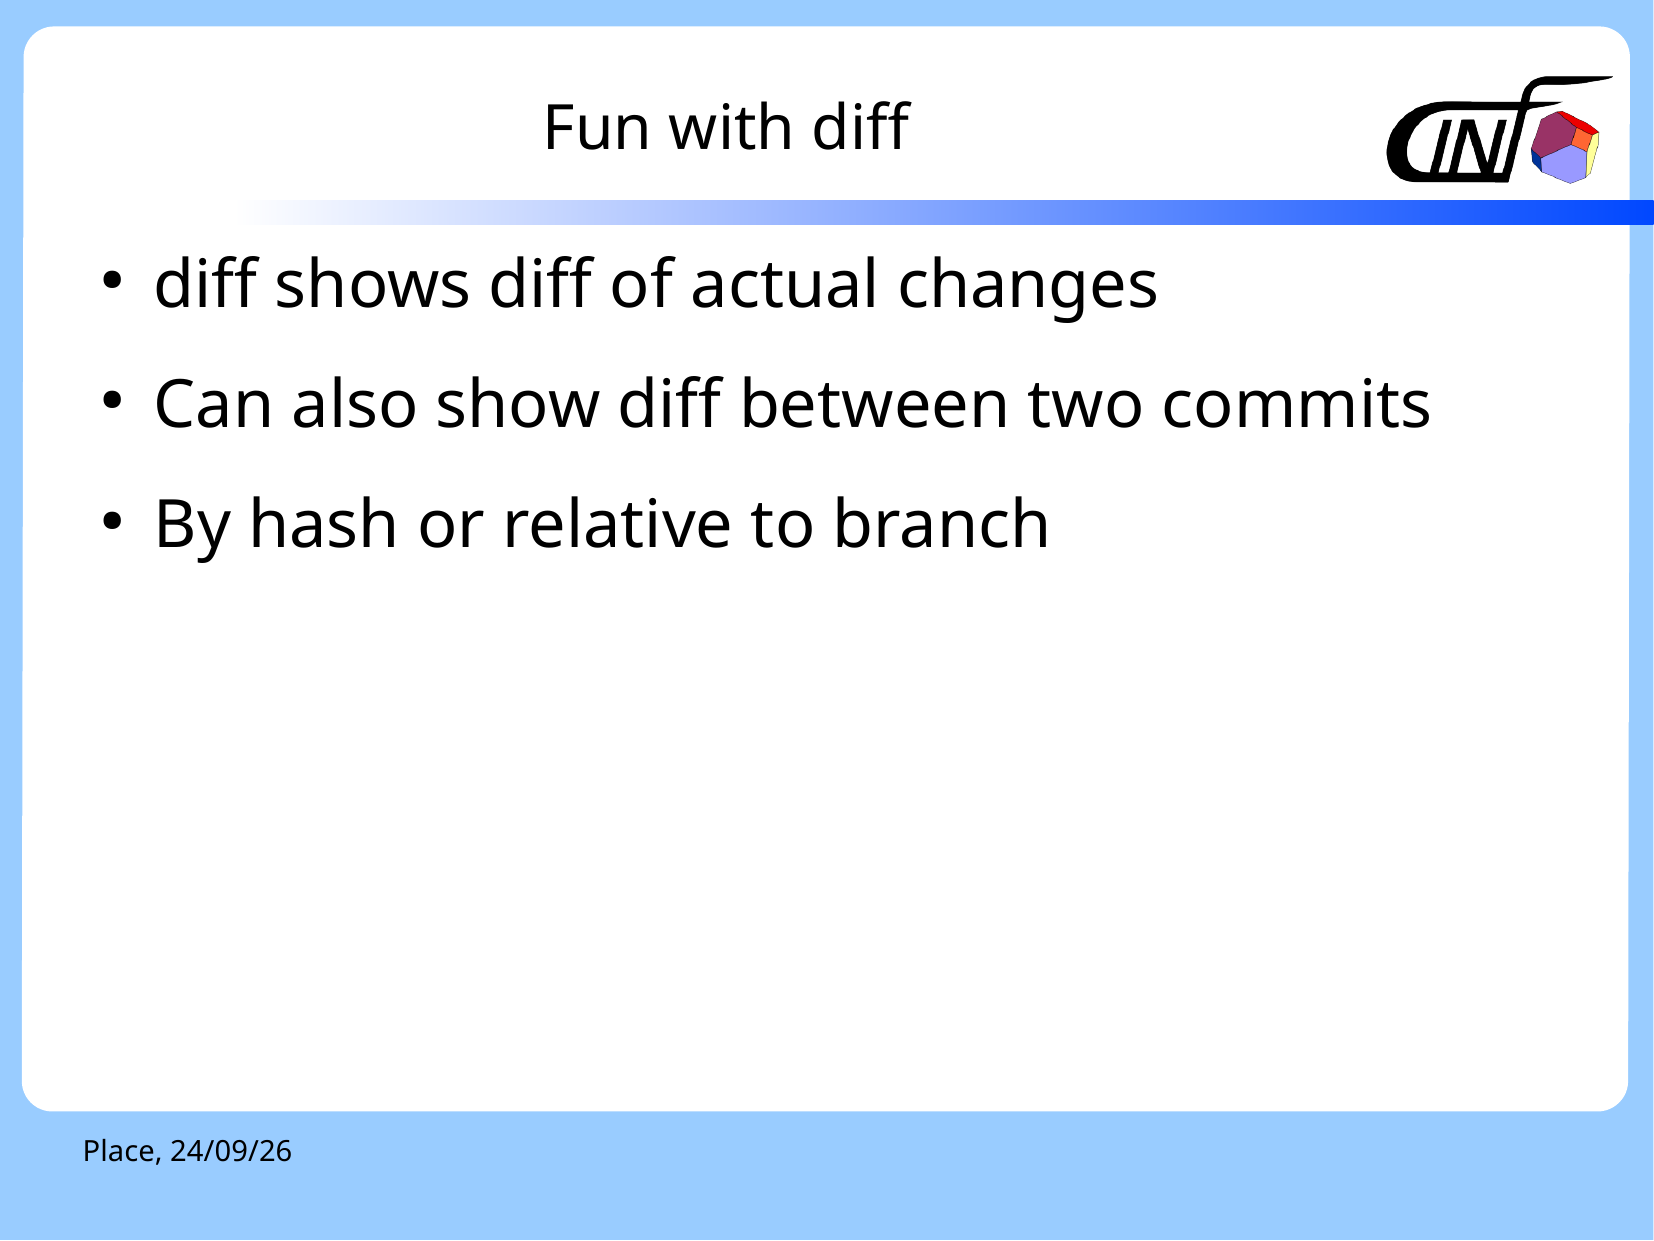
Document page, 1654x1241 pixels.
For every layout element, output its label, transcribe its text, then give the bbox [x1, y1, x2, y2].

title Fun with diff [82, 49, 1371, 201]
picture [1386, 76, 1613, 184]
list diff shows diff of actual changes Can also show diff between two commits By hash or relative to branch [82, 236, 1571, 1055]
